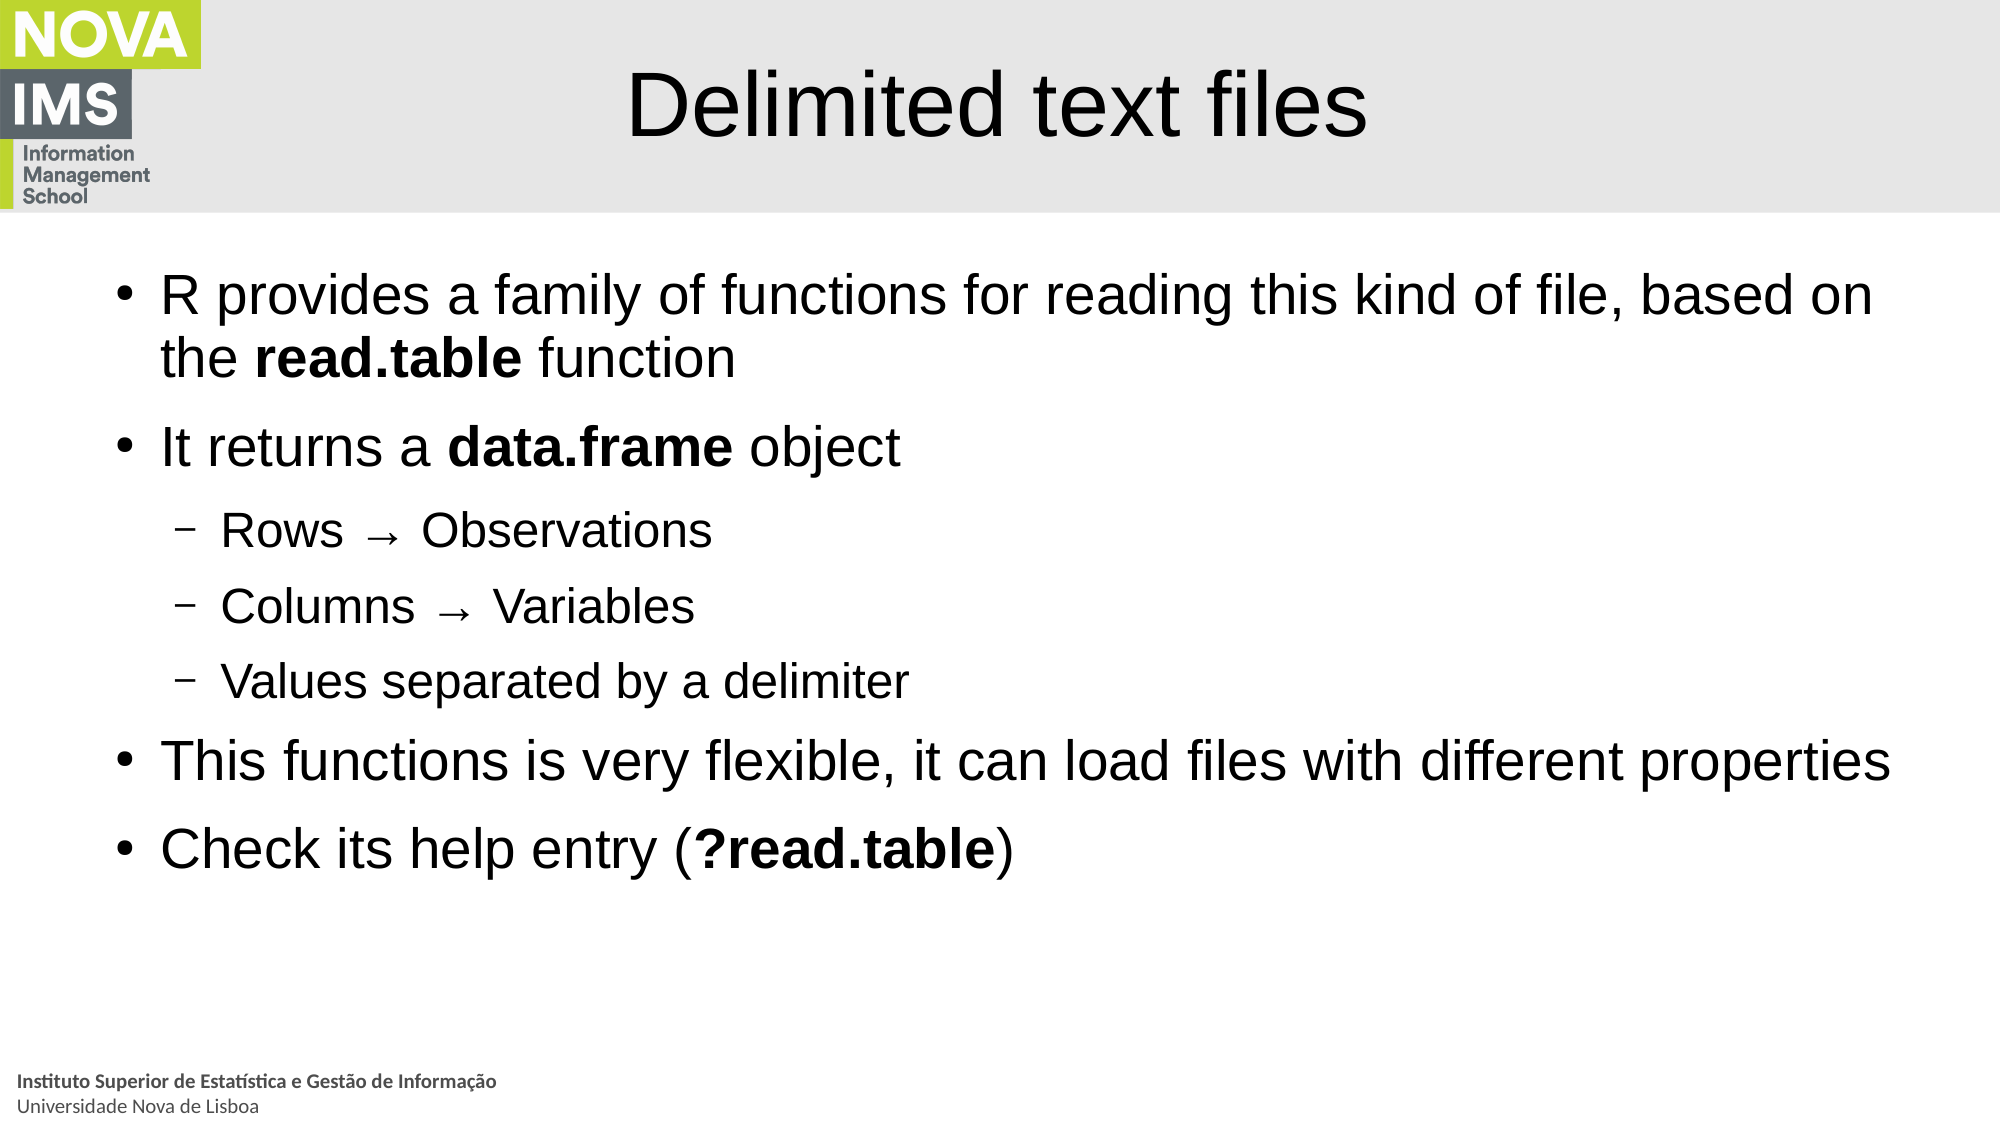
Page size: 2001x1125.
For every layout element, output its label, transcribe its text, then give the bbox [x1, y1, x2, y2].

list R provides a family of functions for reading this kind of file, based on the read.table function It returns a data.frame object Rows → Observations Columns → Variables Values separated by a delimiter This functions is very flexible, it can load files with different properties Check its help entry (?read.table) [99, 263, 1900, 916]
picture [0, 0, 201, 209]
title Delimited text files [94, 19, 1902, 189]
